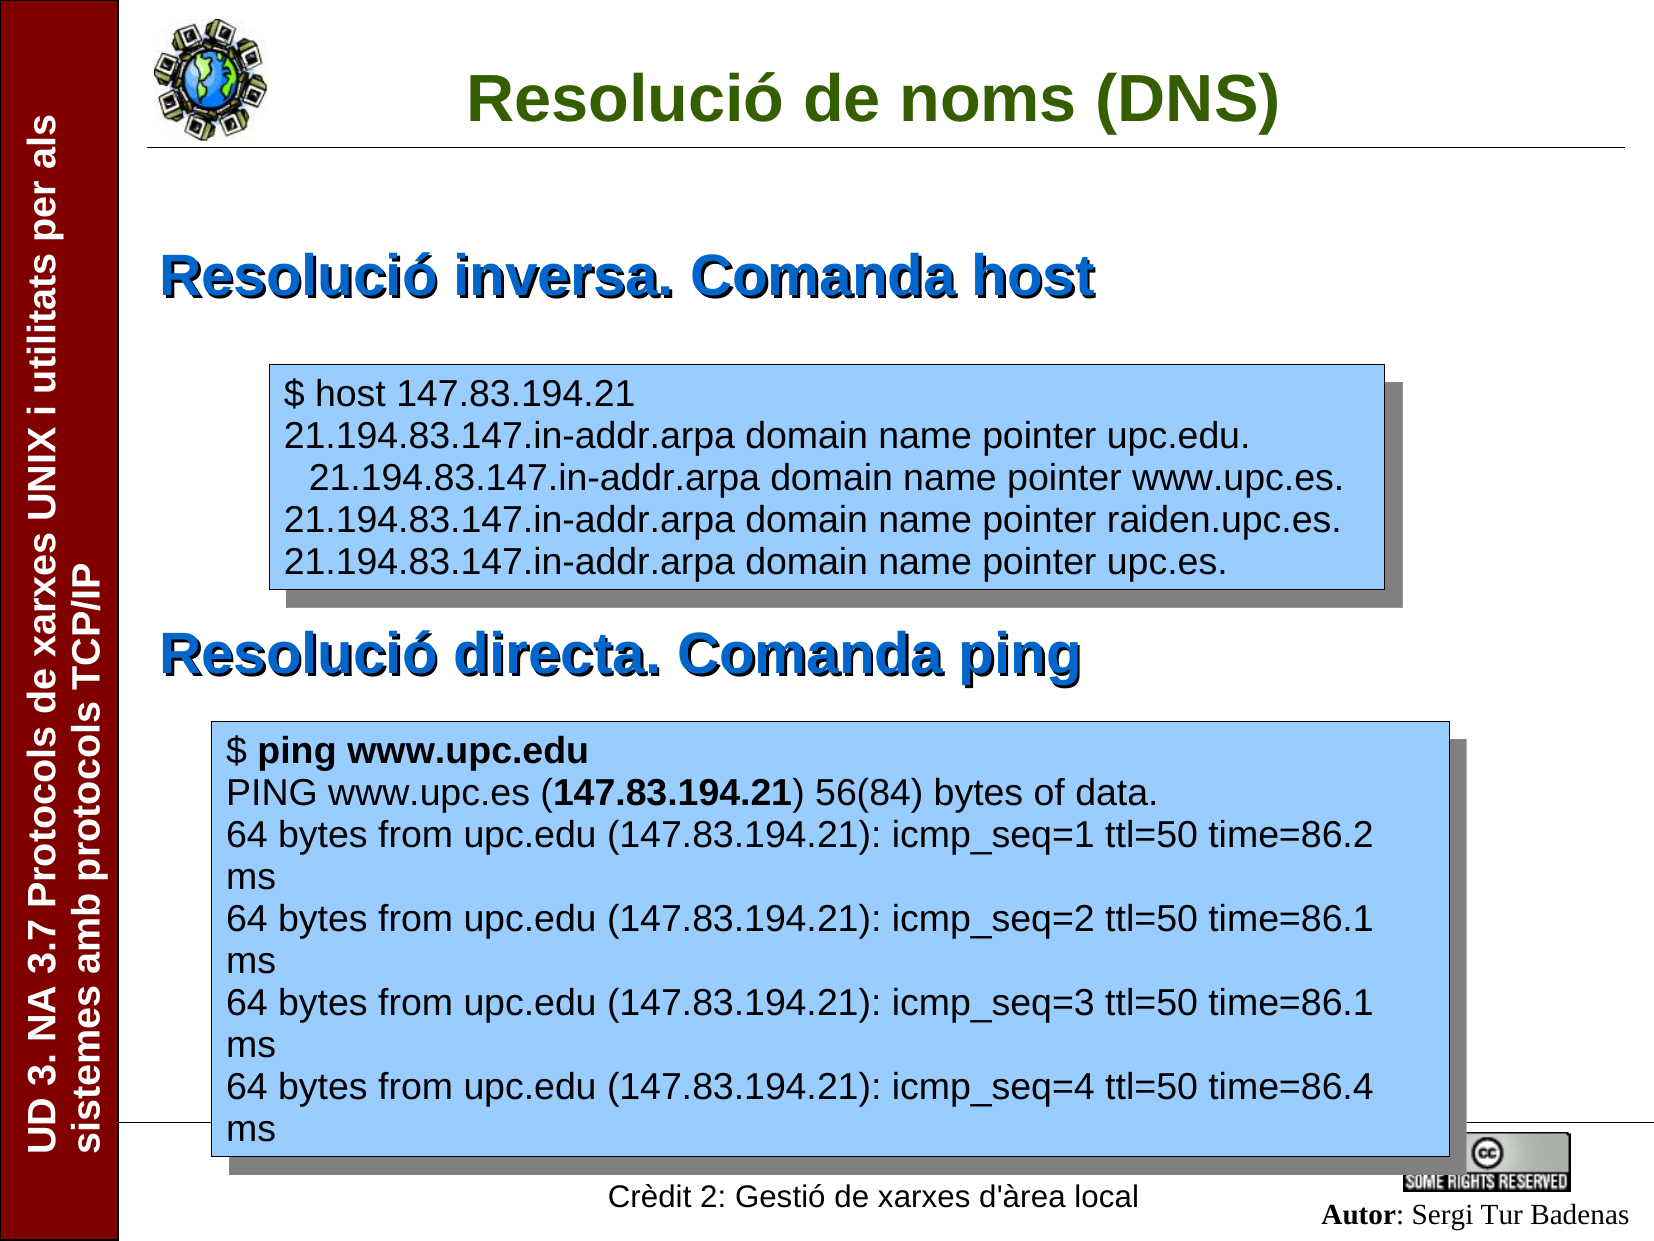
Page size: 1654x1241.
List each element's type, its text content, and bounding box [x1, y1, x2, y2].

text_box $ ping www.upc.edu PING www.upc.es (147.83.194.21) 56(84) bytes of data. 64 bytes from upc.edu (147.83.194.21): icmp_seq=1 ttl=50 time=86.2 ms 64 bytes from upc.edu (147.83.194.21): icmp_seq=2 ttl=50 time=86.1 ms 64 bytes from upc.edu (147.83.194.21): icmp_seq=3 ttl=50 time=86.1 ms 64 bytes from upc.edu (147.83.194.21): icmp_seq=4 ttl=50 time=86.4 ms [211, 721, 1450, 989]
picture [1403, 1132, 1571, 1192]
title Resolució de noms (DNS) [129, 49, 1619, 148]
list Resolució inversa. Comanda host Resolució directa. Comanda ping [141, 242, 1630, 1093]
text_box $ host 147.83.194.21 21.194.83.147.in-addr.arpa domain name pointer upc.edu. 21.194.83.147.in-addr.arpa domain name pointer www.upc.es. 21.194.83.147.in-addr.arpa domain name pointer raiden.upc.es. 21.194.83.147.in-addr.arpa domain name pointer upc.es. [269, 364, 1385, 590]
picture [154, 19, 268, 49]
